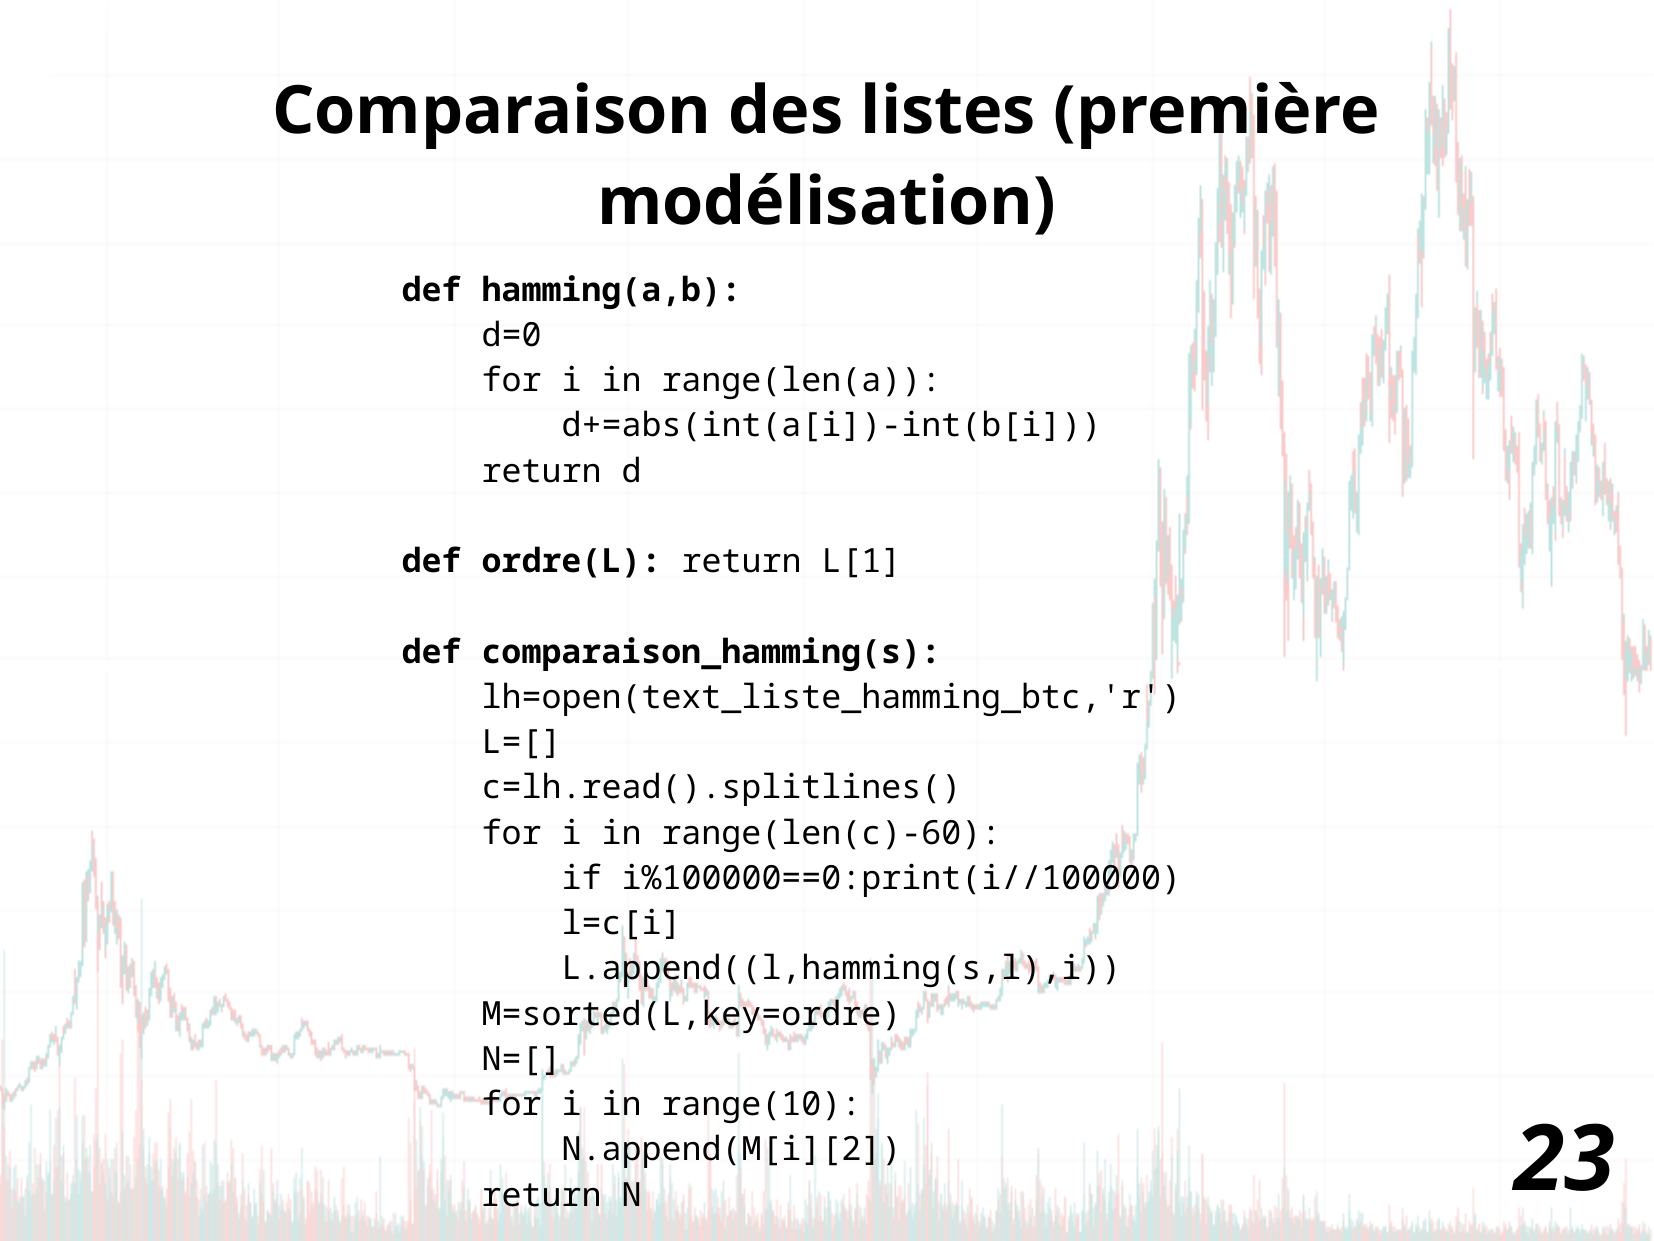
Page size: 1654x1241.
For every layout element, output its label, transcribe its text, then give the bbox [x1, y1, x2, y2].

title Comparaison des listes (première modélisation) [82, 49, 1571, 257]
text_box def hamming(a,b): d=0 for i in range(len(a)): d+=abs(int(a[i])-int(b[i])) return d def ordre(L): return L[1] def comparaison_hamming(s): lh=open(text_liste_hamming_btc,'r') L=[] c=lh.read().splitlines() for i in range(len(c)-60): if i%100000==0:print(i//100000) l=c[i] L.append((l,hamming(s,l),i)) M=sorted(L,key=ordre) N=[] for i in range(10): N.append(M[i][2]) return N [401, 265, 1654, 1212]
picture [0, 0, 1654, 1241]
text_box 23 [1476, 1085, 1654, 1241]
